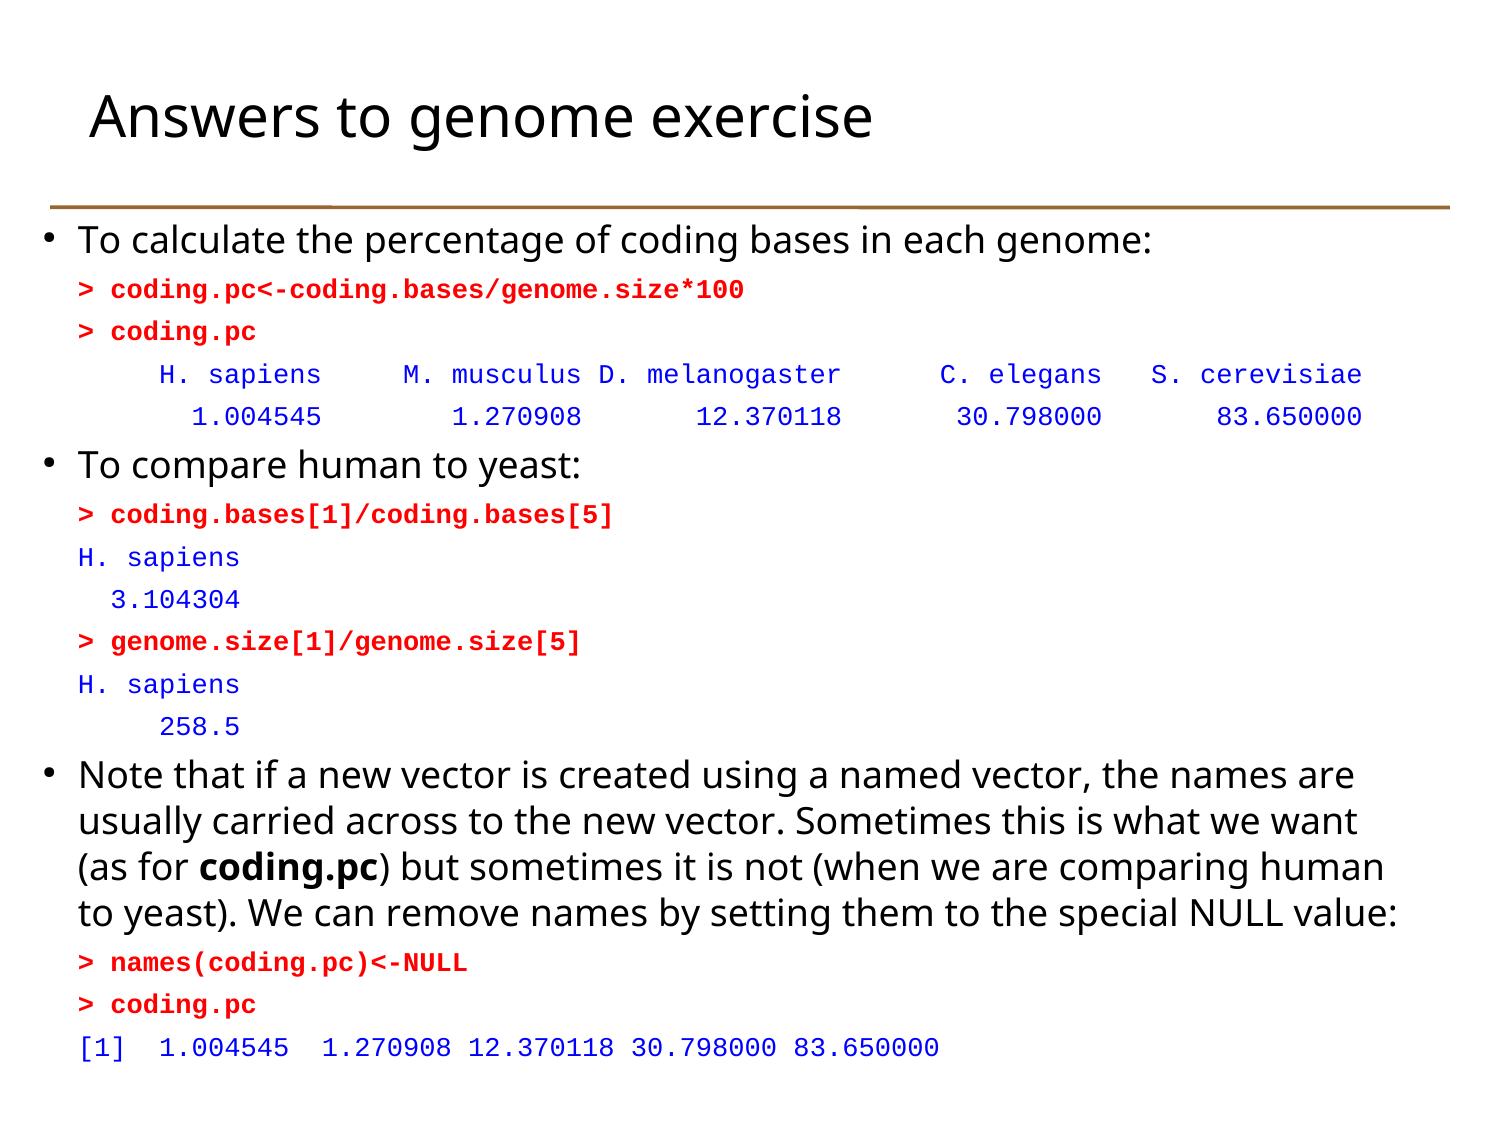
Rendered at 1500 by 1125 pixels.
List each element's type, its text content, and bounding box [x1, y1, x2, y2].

list To calculate the percentage of coding bases in each genome: > coding.pc<-coding.bases/genome.size*100 > coding.pc H. sapiens M. musculus D. melanogaster C. elegans S. cerevisiae 1.004545 1.270908 12.370118 30.798000 83.650000 To compare human to yeast: > coding.bases[1]/coding.bases[5] H. sapiens 3.104304 > genome.size[1]/genome.size[5] H. sapiens 258.5 Note that if a new vector is created using a named vector, the names are usually carried across to the new vector. Sometimes this is what we want (as for coding.pc) but sometimes it is not (when we are comparing human to yeast). We can remove names by setting them to the special NULL value: > names(coding.pc)<-NULL > coding.pc [1] 1.004545 1.270908 12.370118 30.798000 83.650000 [42, 215, 1418, 1125]
title Answers to genome exercise [75, 48, 1422, 249]
